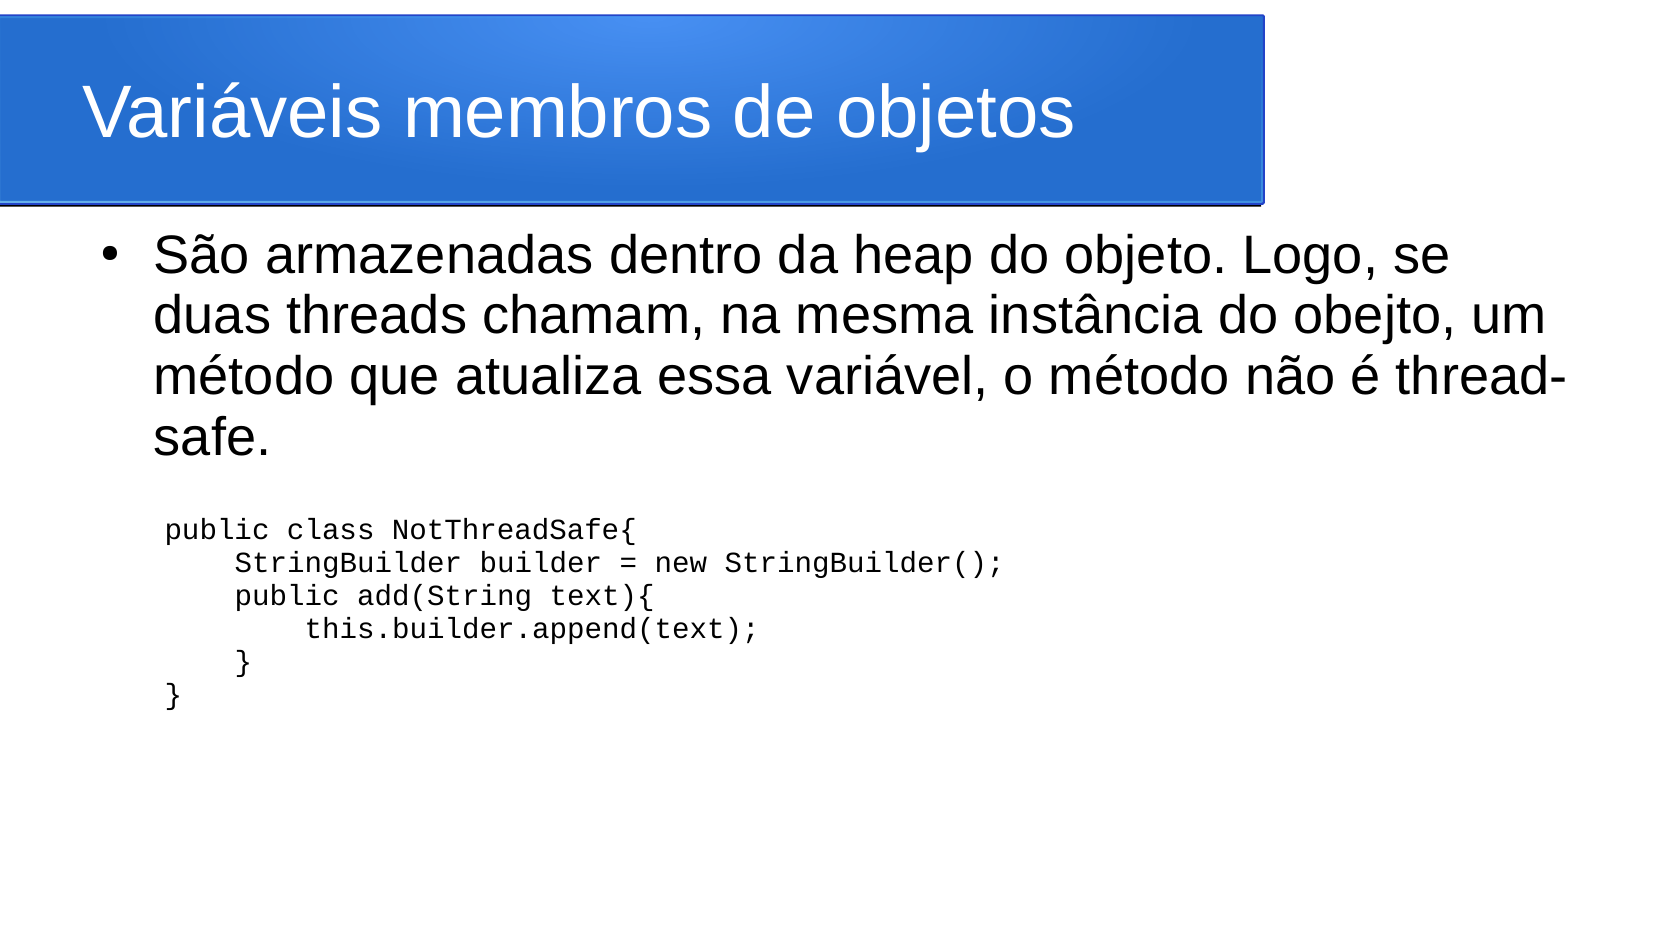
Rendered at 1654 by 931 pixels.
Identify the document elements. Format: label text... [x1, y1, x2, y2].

text_box public class NotThreadSafe{ StringBuilder builder = new StringBuilder(); public add(String text){ this.builder.append(text); } } [149, 507, 1028, 754]
title Variáveis membros de objetos [82, 35, 1235, 189]
list São armazenadas dentro da heap do objeto. Logo, se duas threads chamam, na mesma instância do obejto, um método que atualiza essa variável, o método não é thread-safe. [82, 224, 1571, 764]
